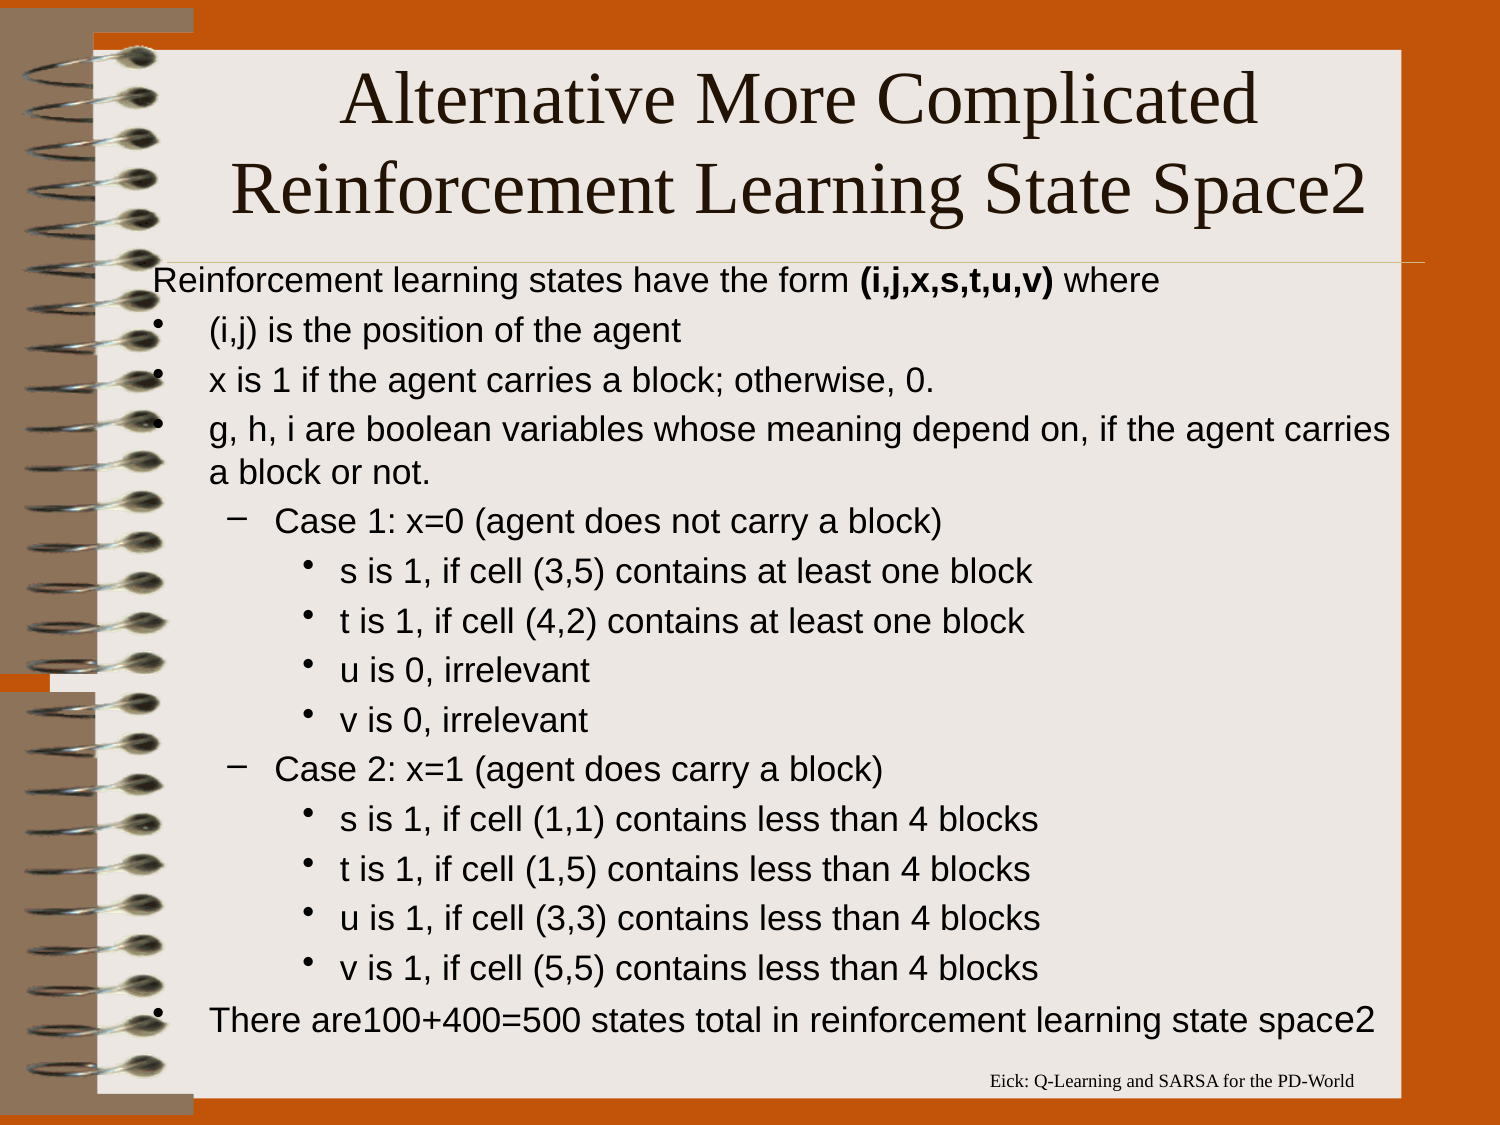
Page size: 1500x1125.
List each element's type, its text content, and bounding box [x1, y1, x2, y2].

list Reinforcement learning states have the form (i,j,x,s,t,u,v) where (i,j) is the position of the agent x is 1 if the agent carries a block; otherwise, 0. g, h, i are boolean variables whose meaning depend on, if the agent carries a block or not. Case 1: x=0 (agent does not carry a block) s is 1, if cell (3,5) contains at least one block t is 1, if cell (4,2) contains at least one block u is 0, irrelevant v is 0, irrelevant Case 2: x=1 (agent does carry a block) s is 1, if cell (1,1) contains less than 4 blocks t is 1, if cell (1,5) contains less than 4 blocks u is 1, if cell (3,3) contains less than 4 blocks v is 1, if cell (5,5) contains less than 4 blocks There are100+400=500 states total in reinforcement learning state space2 [137, 249, 1413, 925]
title Alternative More Complicated Reinforcement Learning State Space2 [174, 37, 1425, 150]
picture [0, 692, 194, 1115]
picture [0, 8, 194, 674]
